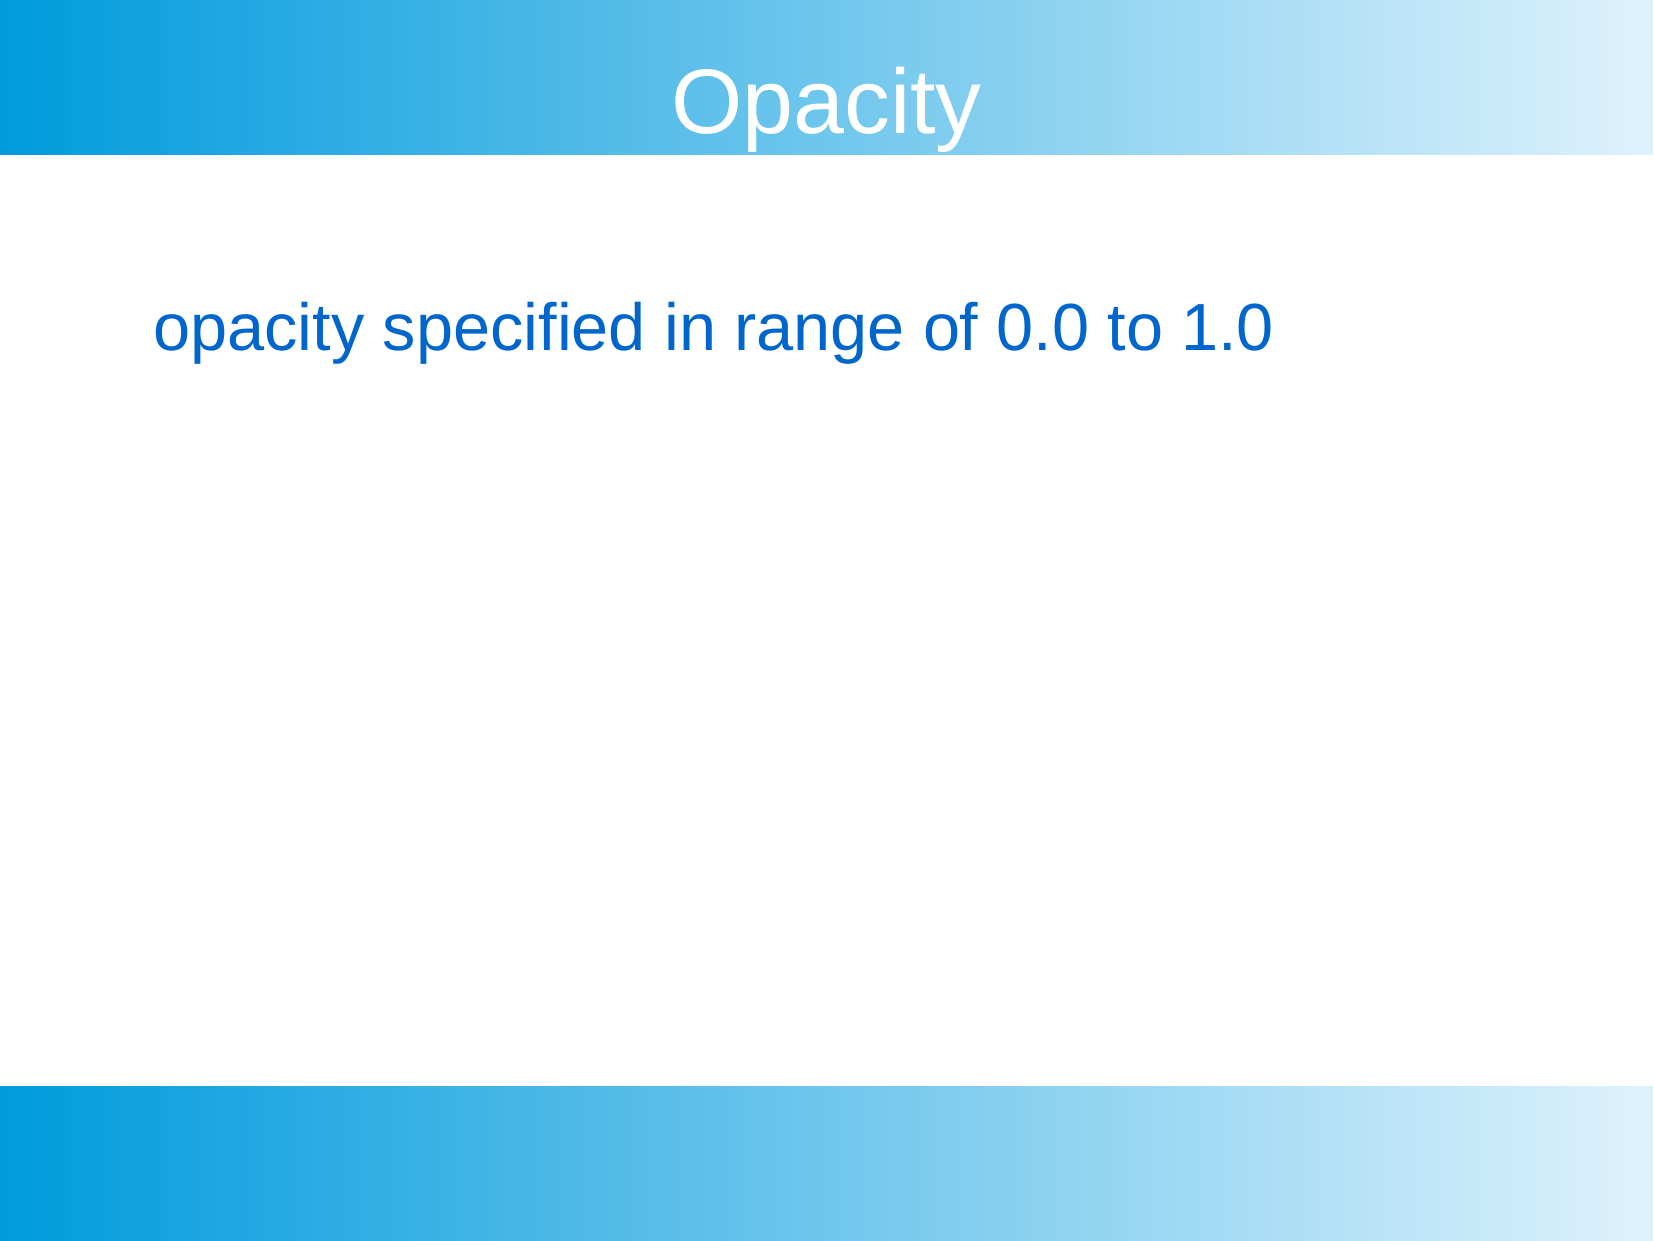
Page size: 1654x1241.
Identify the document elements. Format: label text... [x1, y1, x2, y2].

list opacity specified in range of 0.0 to 1.0 [82, 290, 1571, 1010]
title Opacity [82, 49, 1571, 155]
